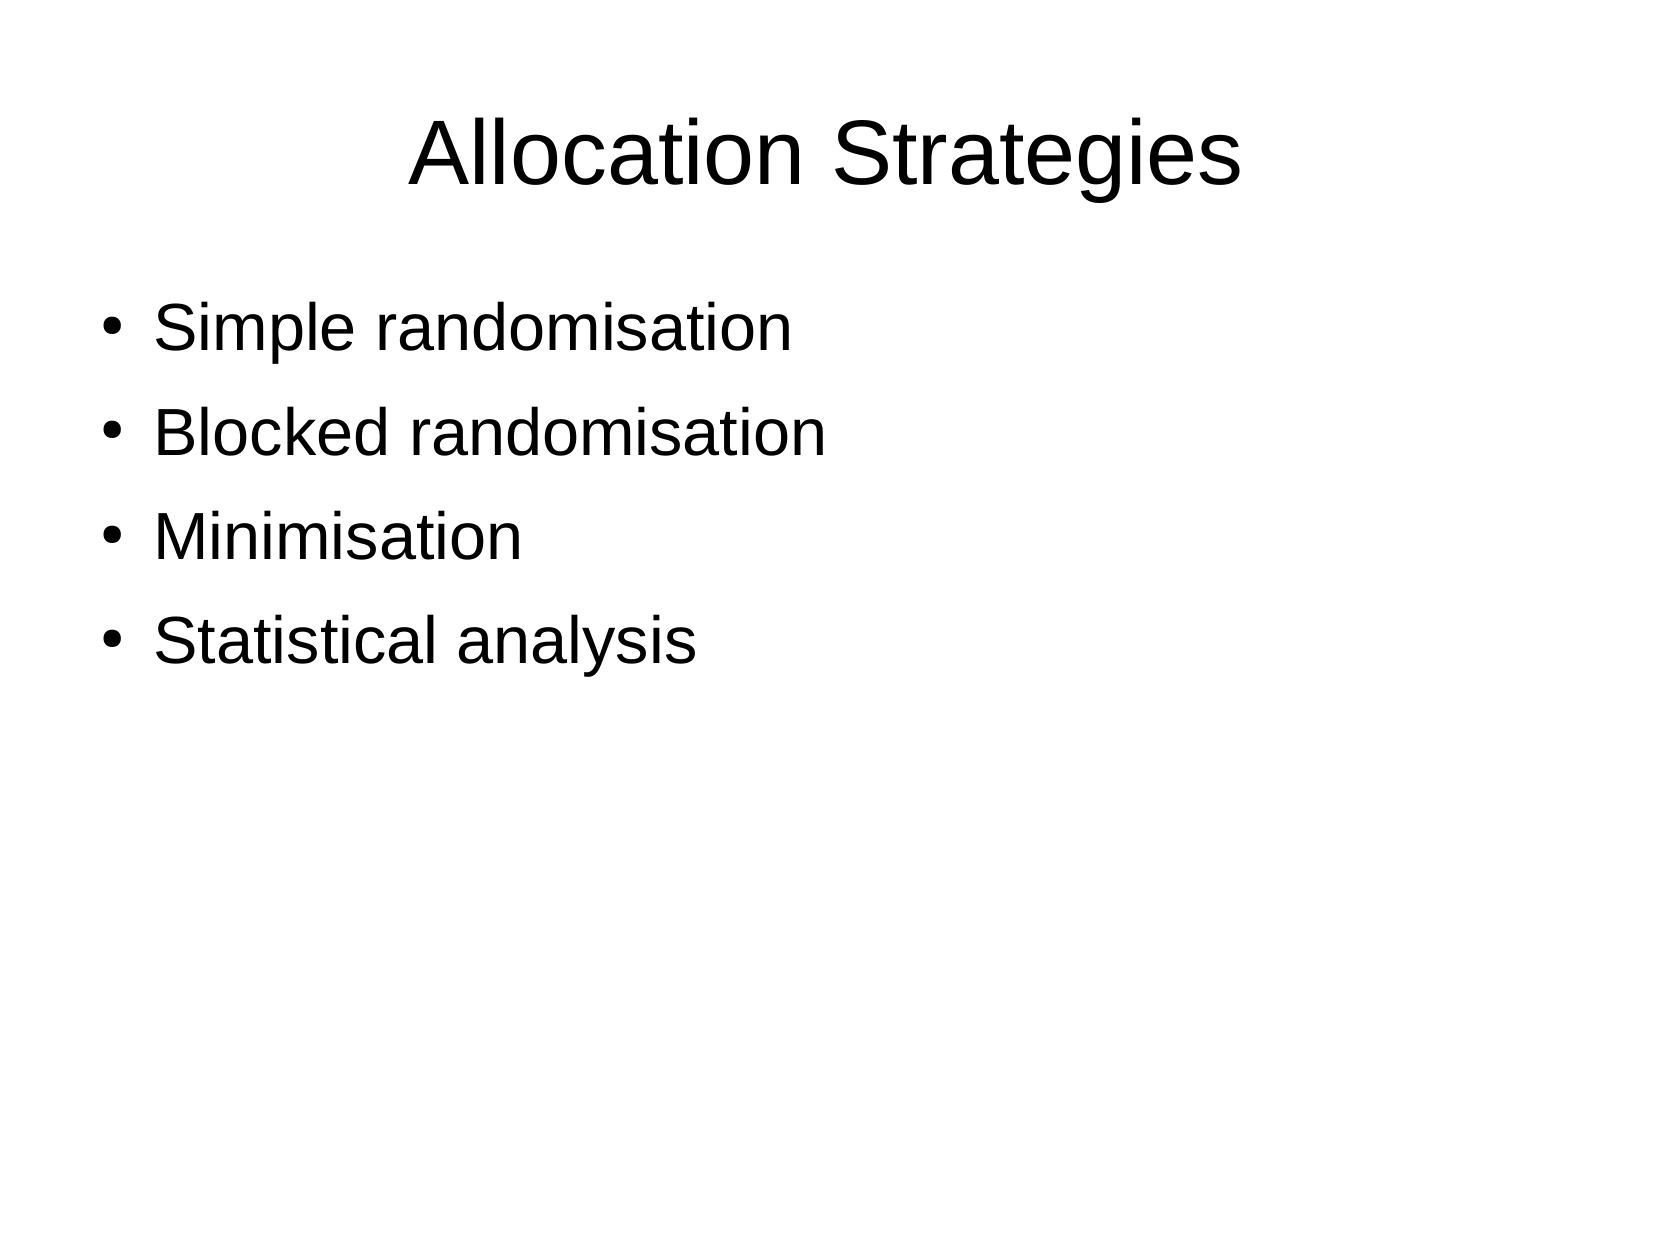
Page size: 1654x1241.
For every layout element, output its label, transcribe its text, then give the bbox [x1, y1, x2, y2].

title Allocation Strategies [82, 49, 1571, 257]
list Simple randomisation Blocked randomisation Minimisation Statistical analysis [82, 290, 1538, 1010]
